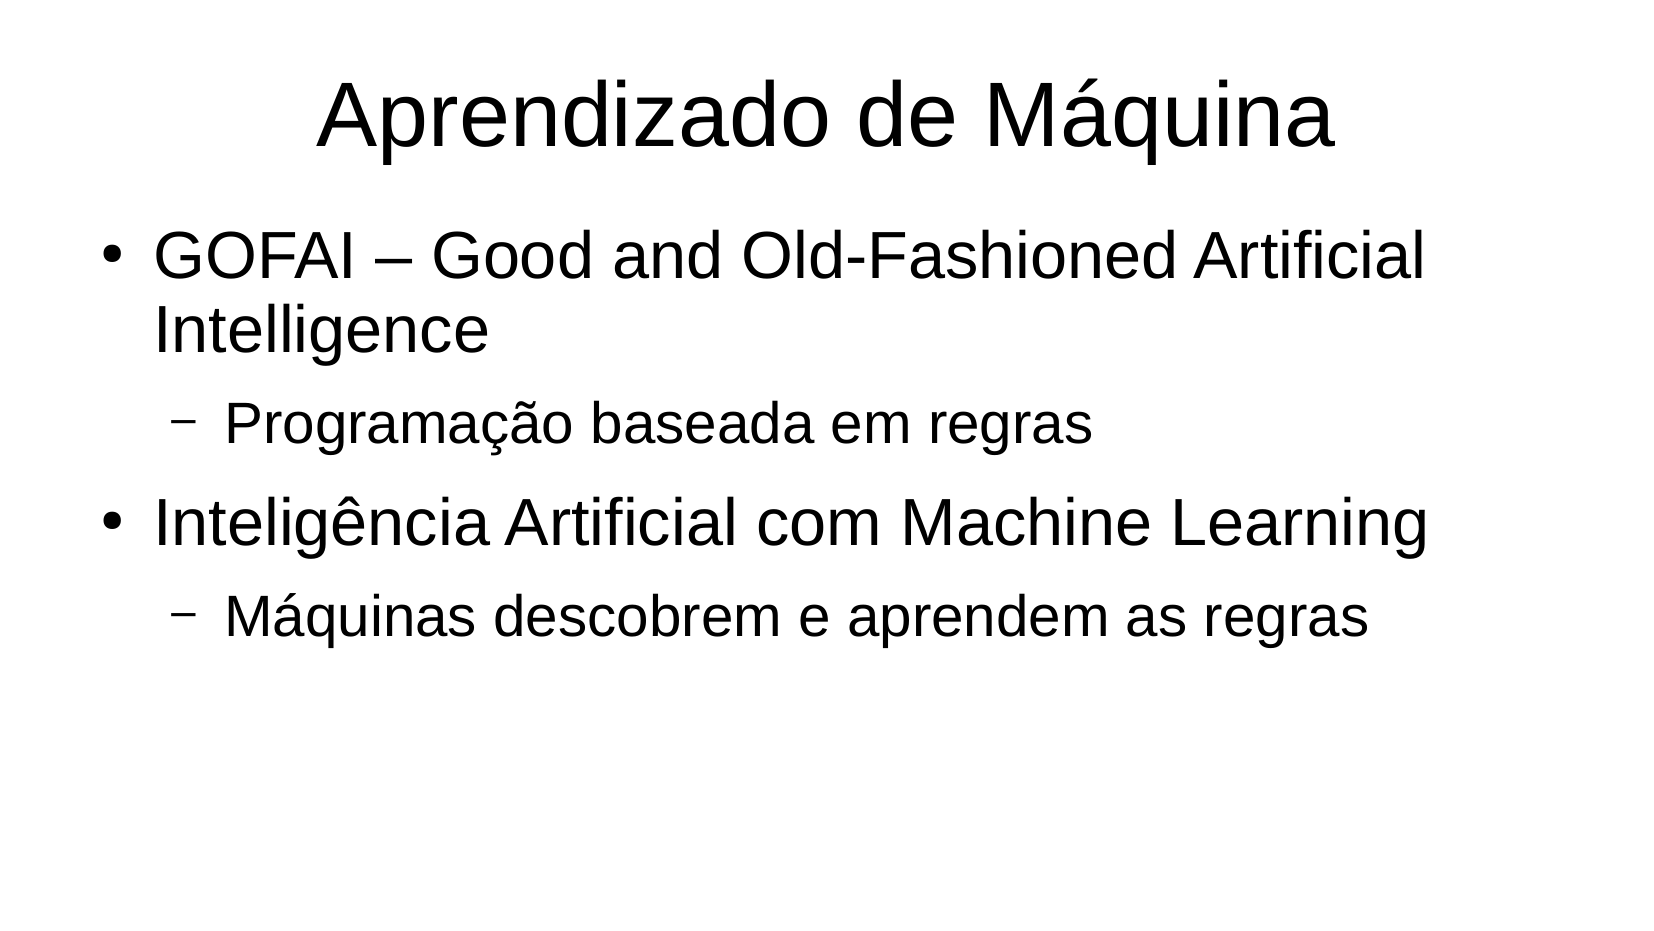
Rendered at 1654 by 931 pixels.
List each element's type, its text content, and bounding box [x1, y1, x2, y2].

list GOFAI – Good and Old-Fashioned Artificial Intelligence Programação baseada em regras Inteligência Artificial com Machine Learning Máquinas descobrem e aprendem as regras [82, 217, 1571, 758]
title Aprendizado de Máquina [82, 37, 1571, 193]
